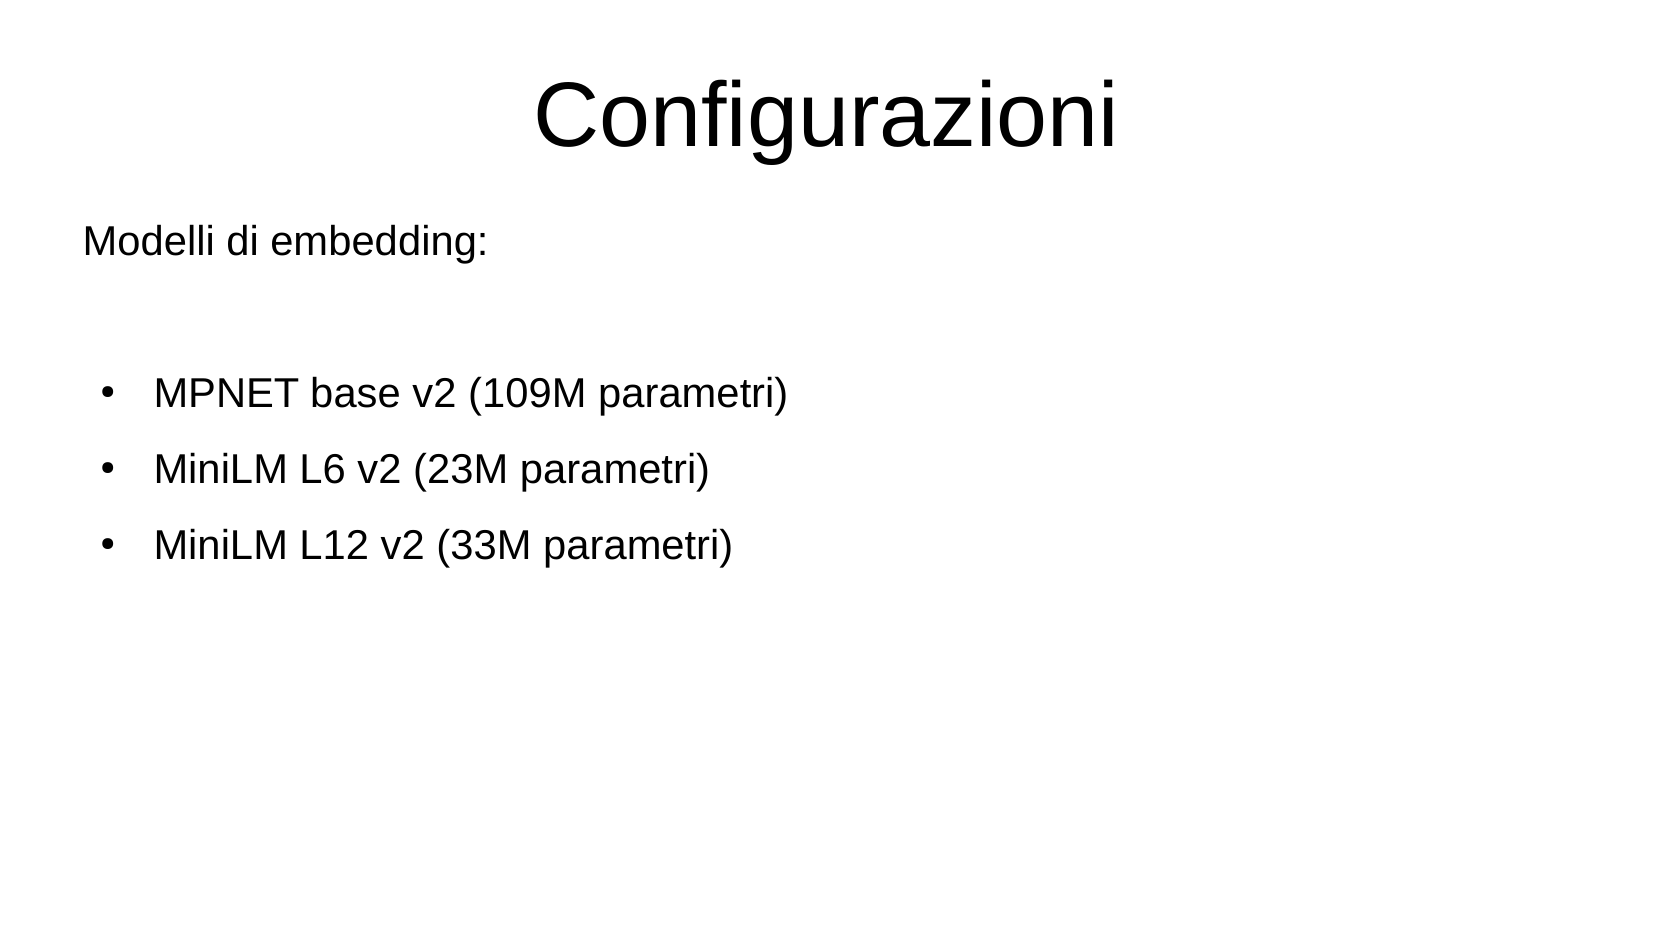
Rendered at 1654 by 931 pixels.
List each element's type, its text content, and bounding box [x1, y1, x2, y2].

title Configurazioni [82, 37, 1571, 193]
list Modelli di embedding: MPNET base v2 (109M parametri) MiniLM L6 v2 (23M parametri) MiniLM L12 v2 (33M parametri) [82, 217, 1571, 758]
